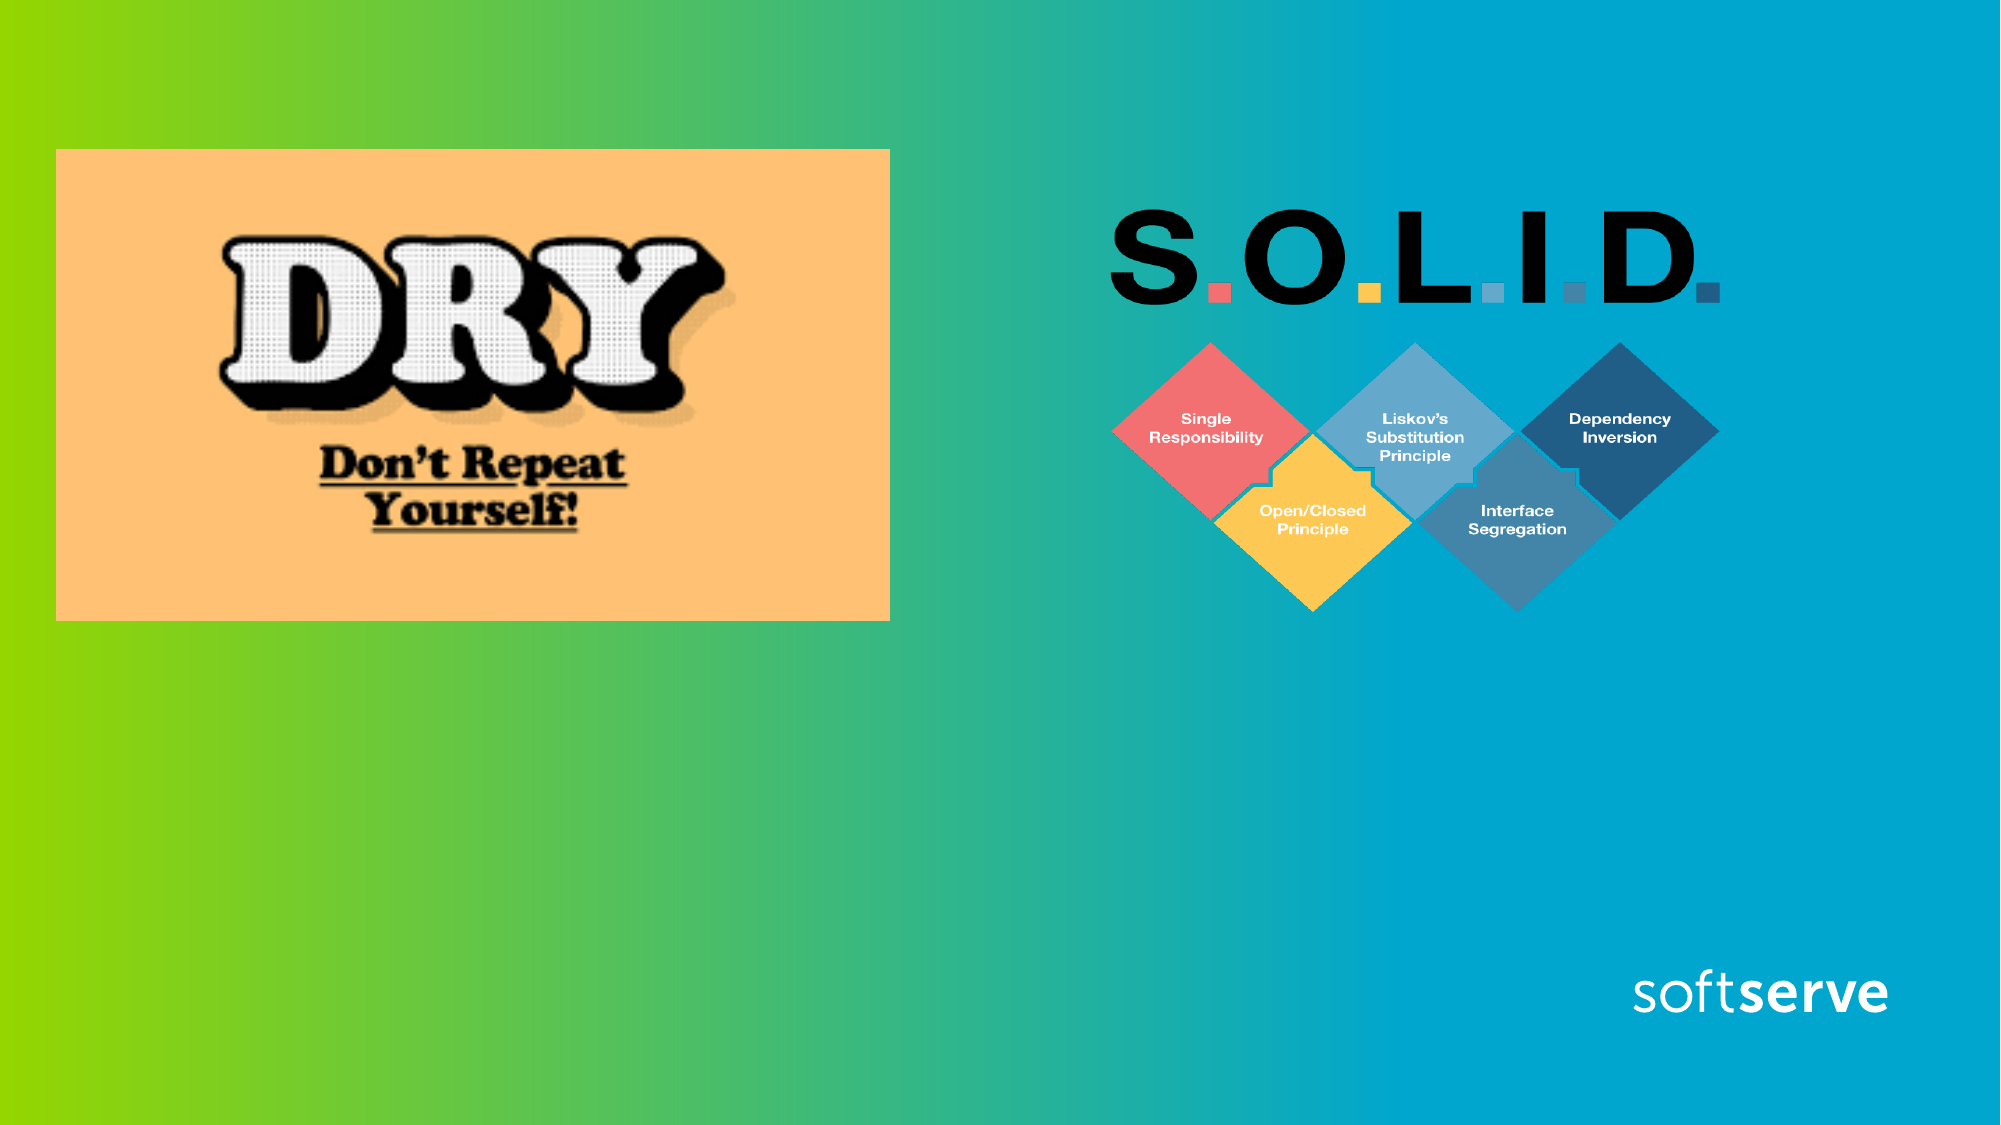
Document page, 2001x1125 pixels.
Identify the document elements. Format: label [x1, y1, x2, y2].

picture [1523, 344, 1717, 518]
picture [1483, 284, 1503, 302]
picture [944, 112, 1513, 709]
picture [1605, 213, 1693, 301]
picture [1524, 213, 1544, 301]
picture [1421, 435, 1614, 611]
picture [1564, 284, 1585, 302]
picture [1400, 213, 1469, 301]
picture [56, 149, 890, 621]
picture [1698, 284, 1718, 302]
